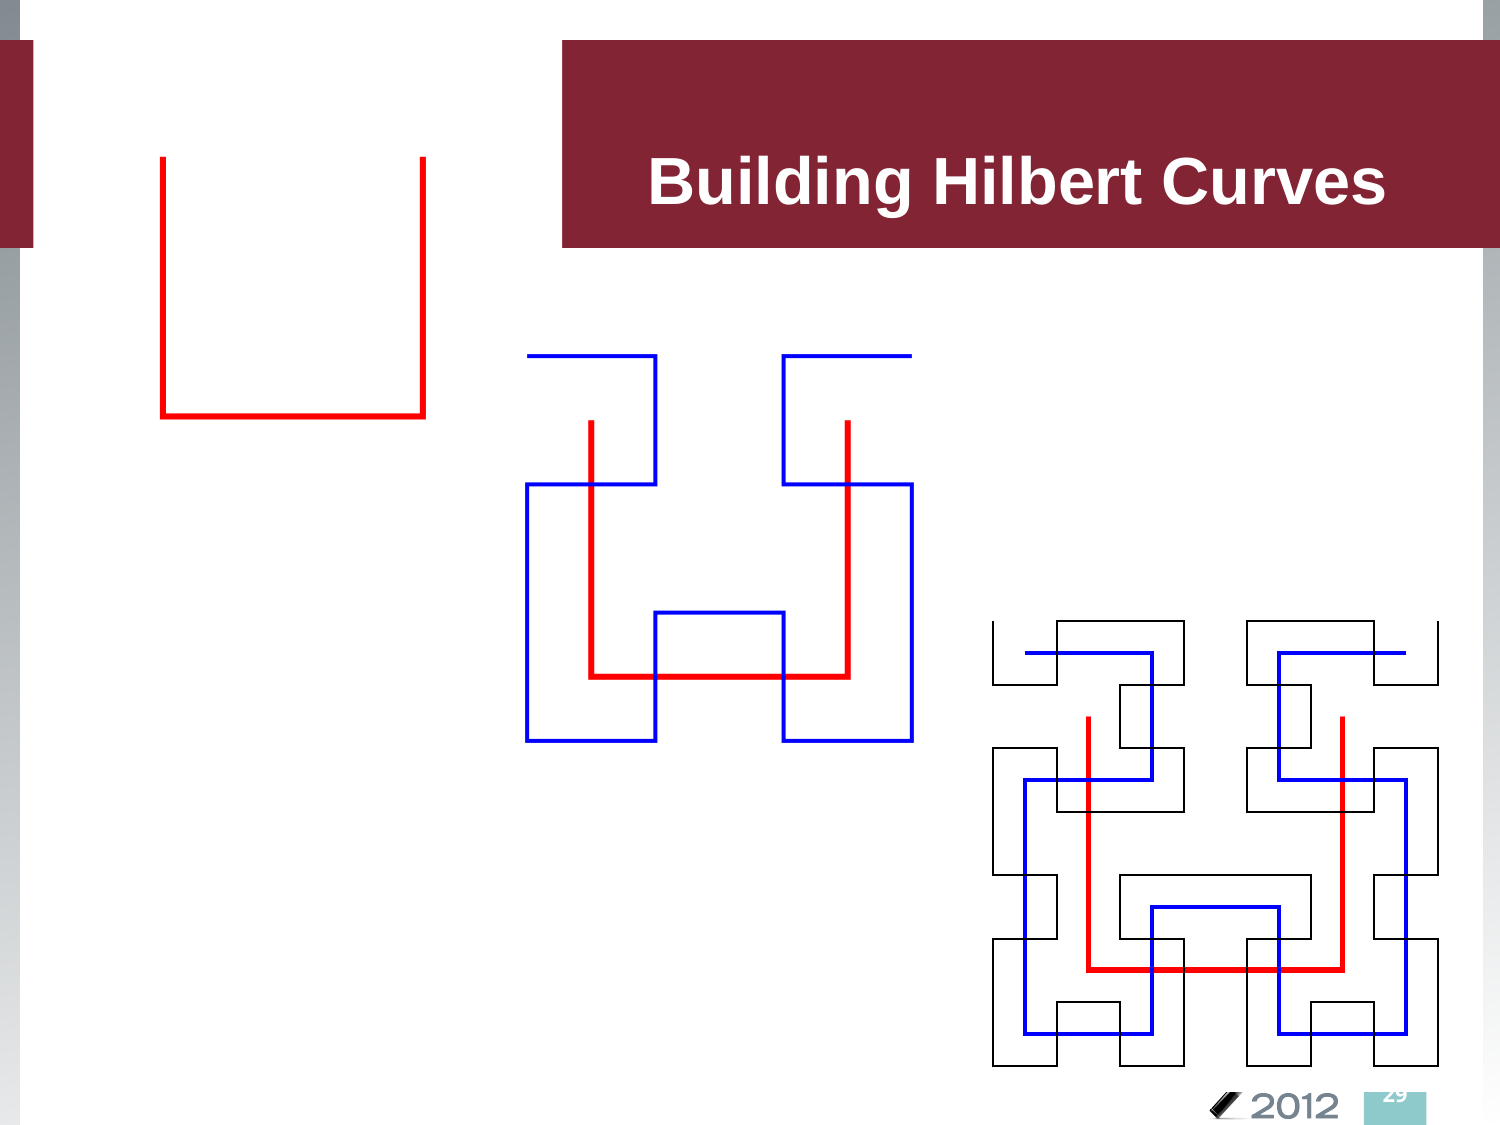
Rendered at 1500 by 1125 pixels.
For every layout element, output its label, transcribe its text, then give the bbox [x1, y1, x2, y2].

title Building Hilbert Curves [632, 45, 1482, 233]
text_box [33, 29, 1472, 1091]
